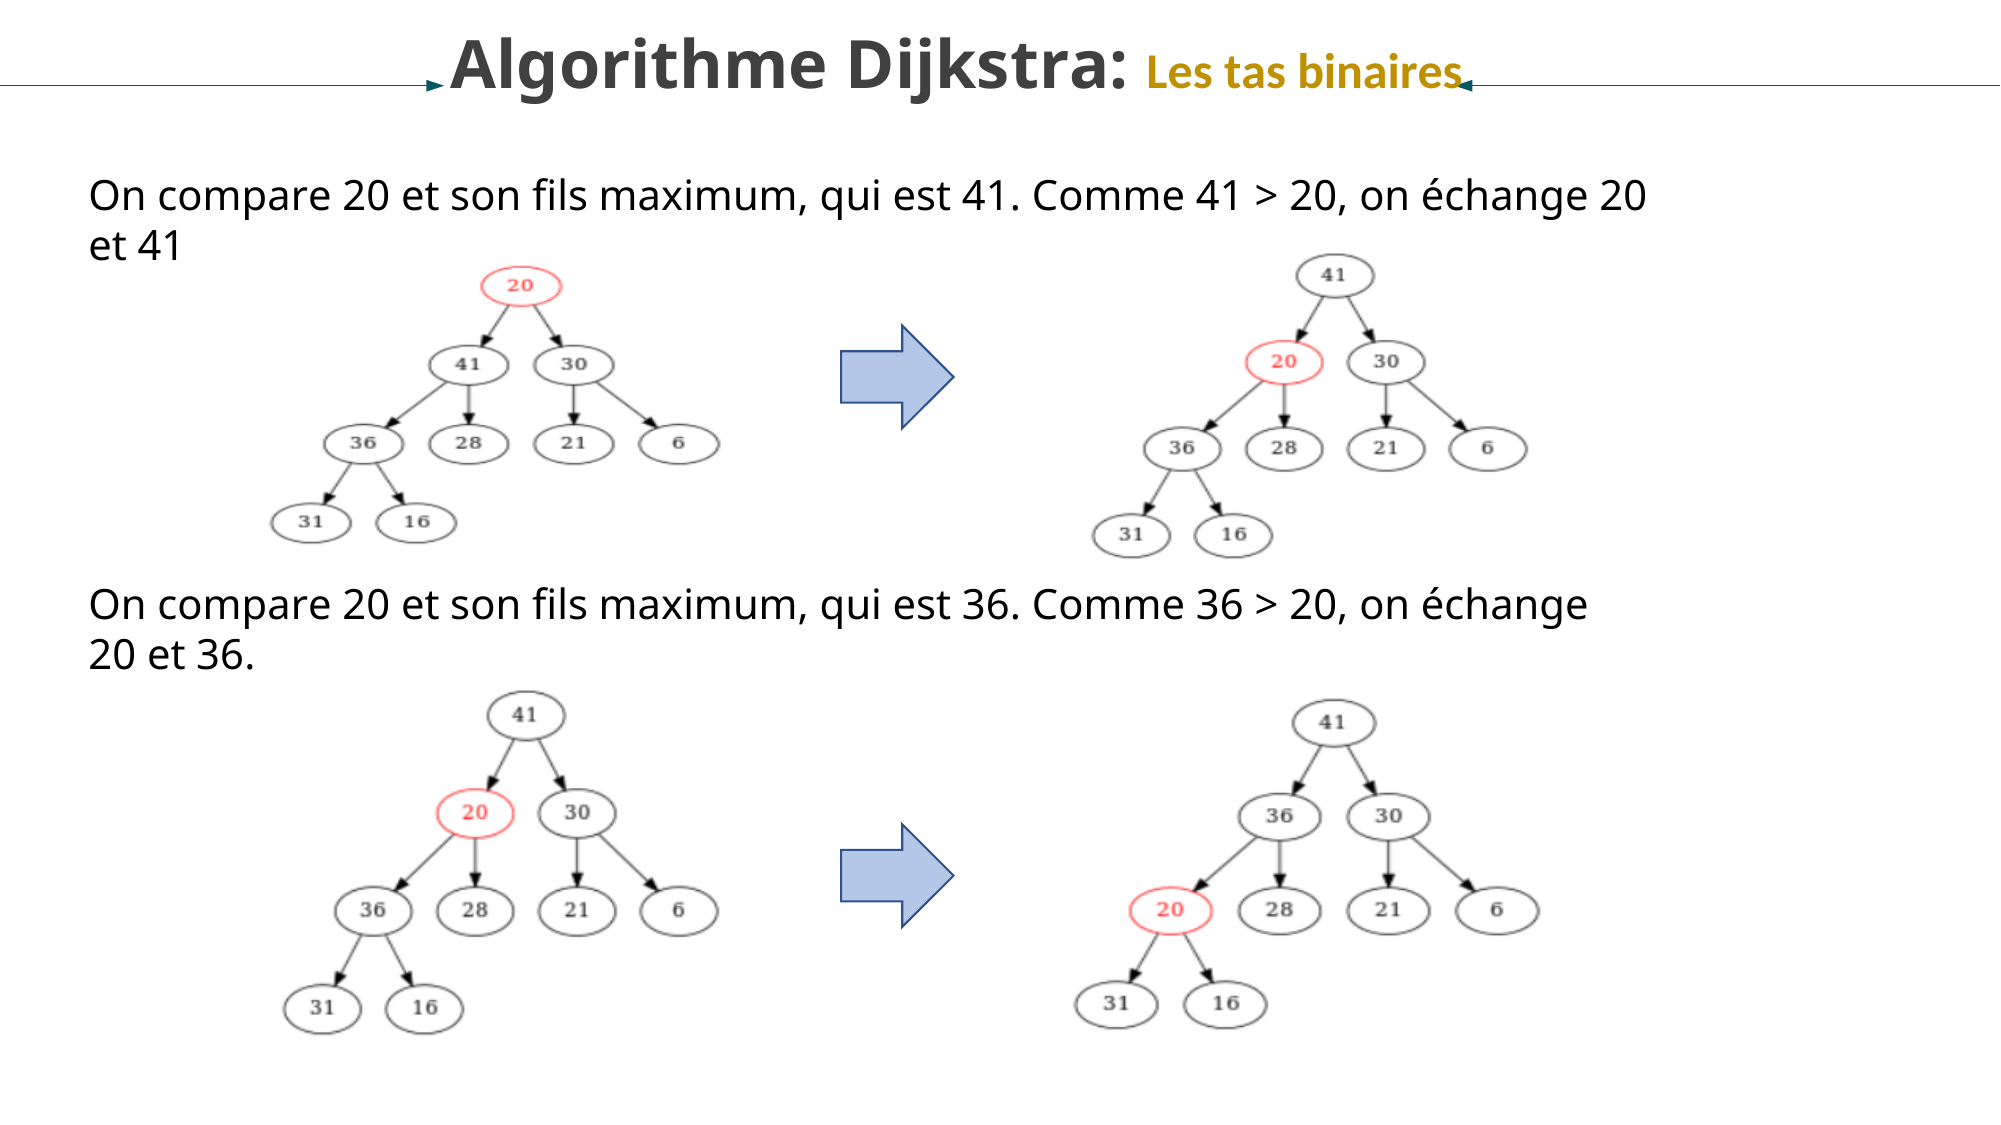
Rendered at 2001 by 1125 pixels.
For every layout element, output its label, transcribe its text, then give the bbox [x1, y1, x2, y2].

picture [246, 253, 740, 549]
text_box On compare 20 et son fils maximum, qui est 36. Comme 36 > 20, on échange 20 et 36. [73, 570, 1656, 637]
picture [1055, 690, 1549, 1040]
text_box [841, 824, 954, 927]
picture [246, 690, 740, 1040]
picture [1055, 253, 1549, 563]
text_box [841, 325, 954, 429]
text_box Algorithme Dijkstra: Les tas binaires [0, 31, 1926, 104]
text_box On compare 20 et son fils maximum, qui est 41. Comme 41 > 20, on échange 20 et 41 [73, 161, 1698, 228]
